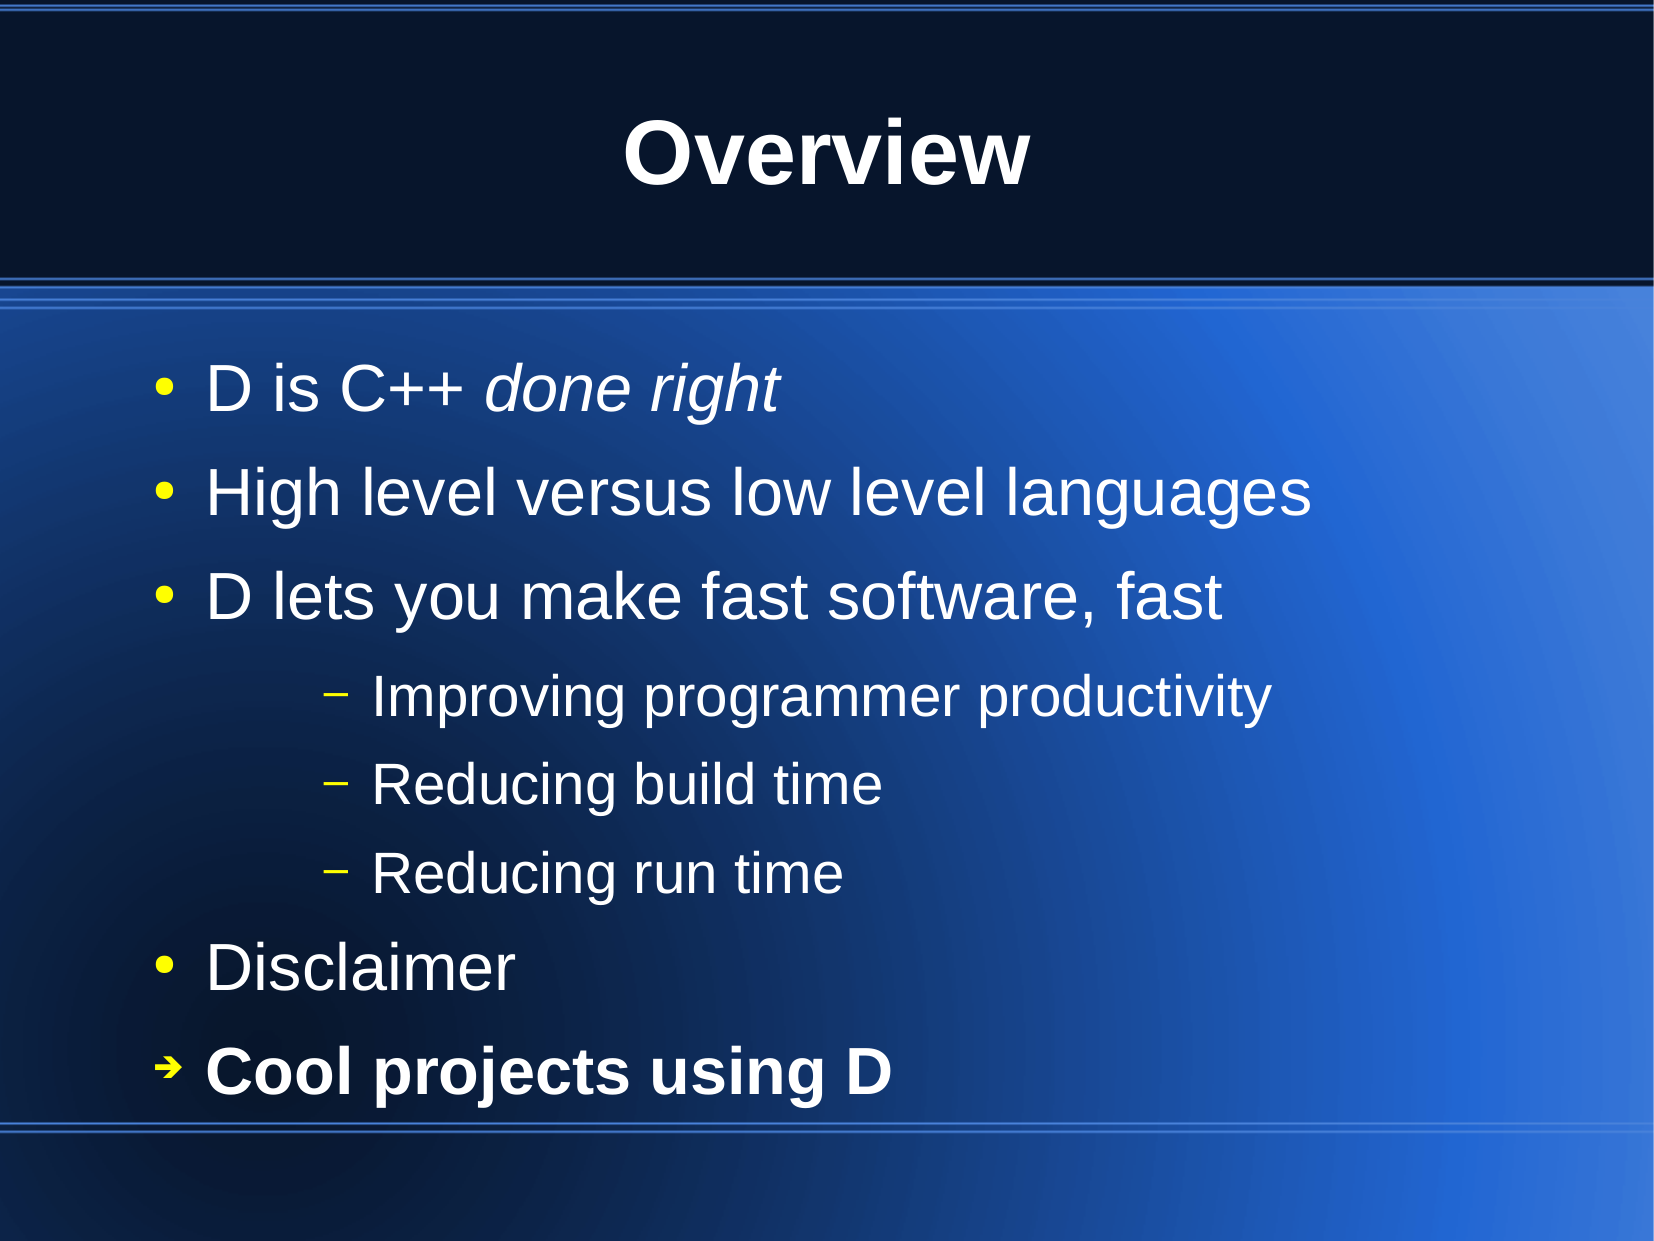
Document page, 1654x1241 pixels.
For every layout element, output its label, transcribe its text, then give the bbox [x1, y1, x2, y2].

title Overview [82, 49, 1571, 257]
list D is C++ done right High level versus low level languages D lets you make fast software, fast Improving programmer productivity Reducing build time Reducing run time Disclaimer Cool projects using D [134, 350, 1516, 1133]
picture [0, 0, 1654, 1241]
